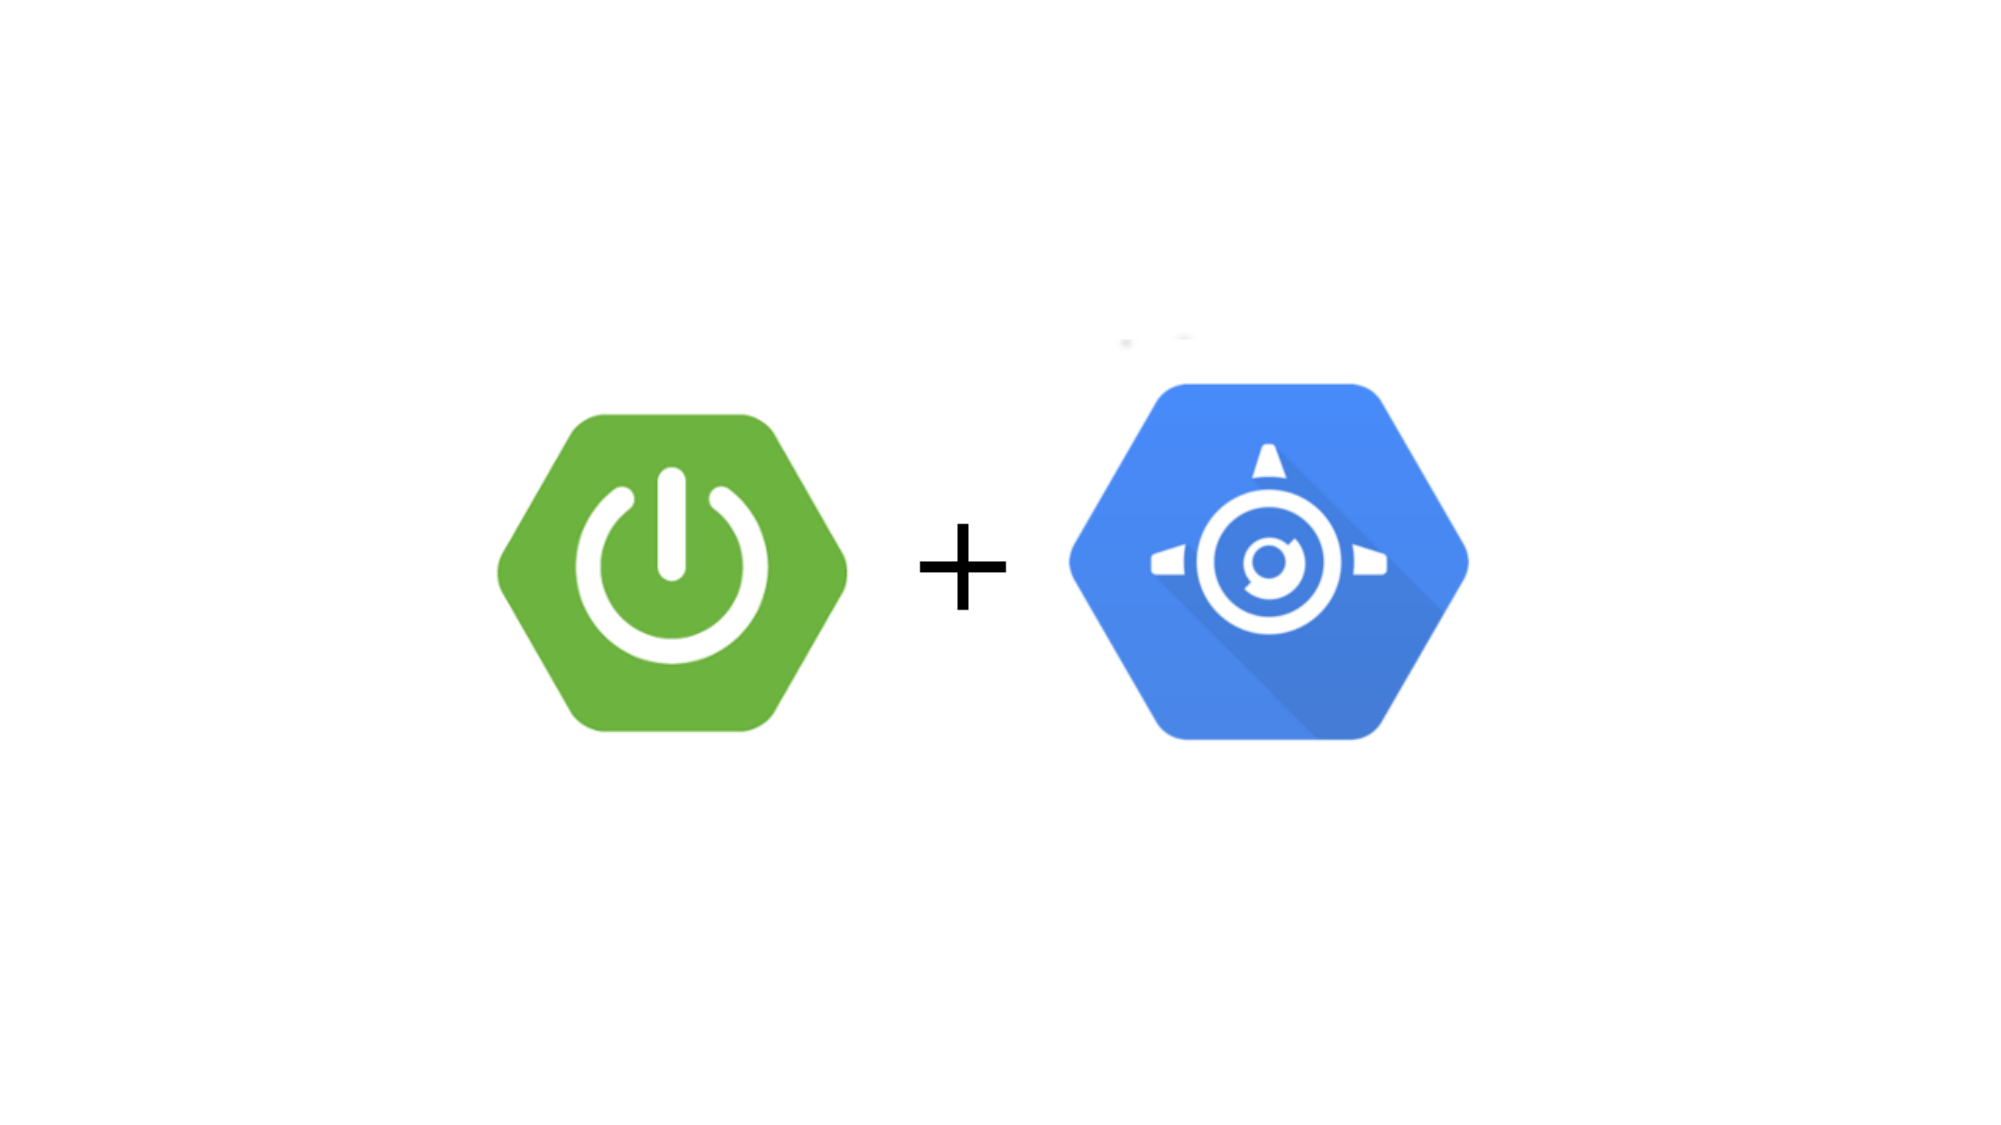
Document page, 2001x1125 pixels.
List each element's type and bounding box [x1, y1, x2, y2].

picture [456, 324, 1544, 801]
